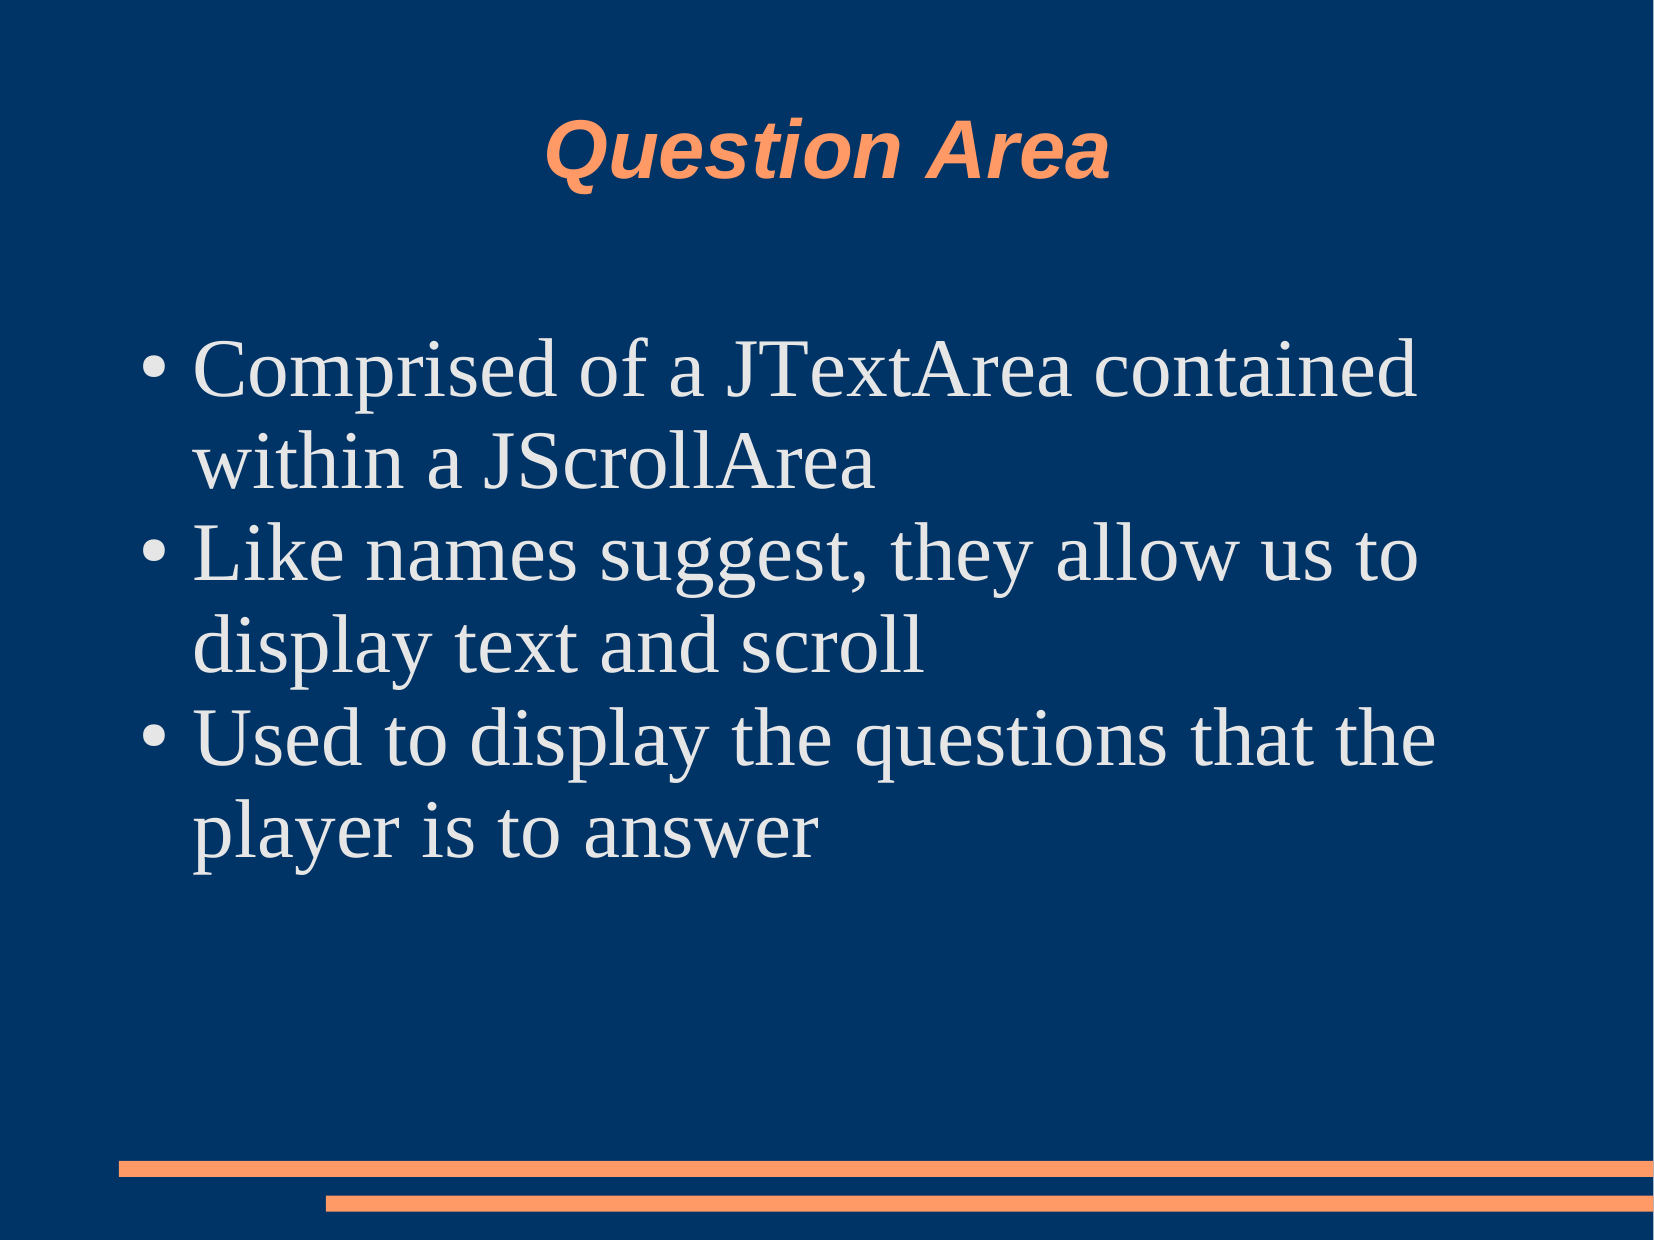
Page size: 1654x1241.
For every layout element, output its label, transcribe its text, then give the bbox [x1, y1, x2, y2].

title Question Area [121, 46, 1534, 254]
list Comprised of a JTextArea contained within a JScrollArea Like names suggest, they allow us to display text and scroll Used to display the questions that the player is to answer [121, 322, 1561, 1132]
